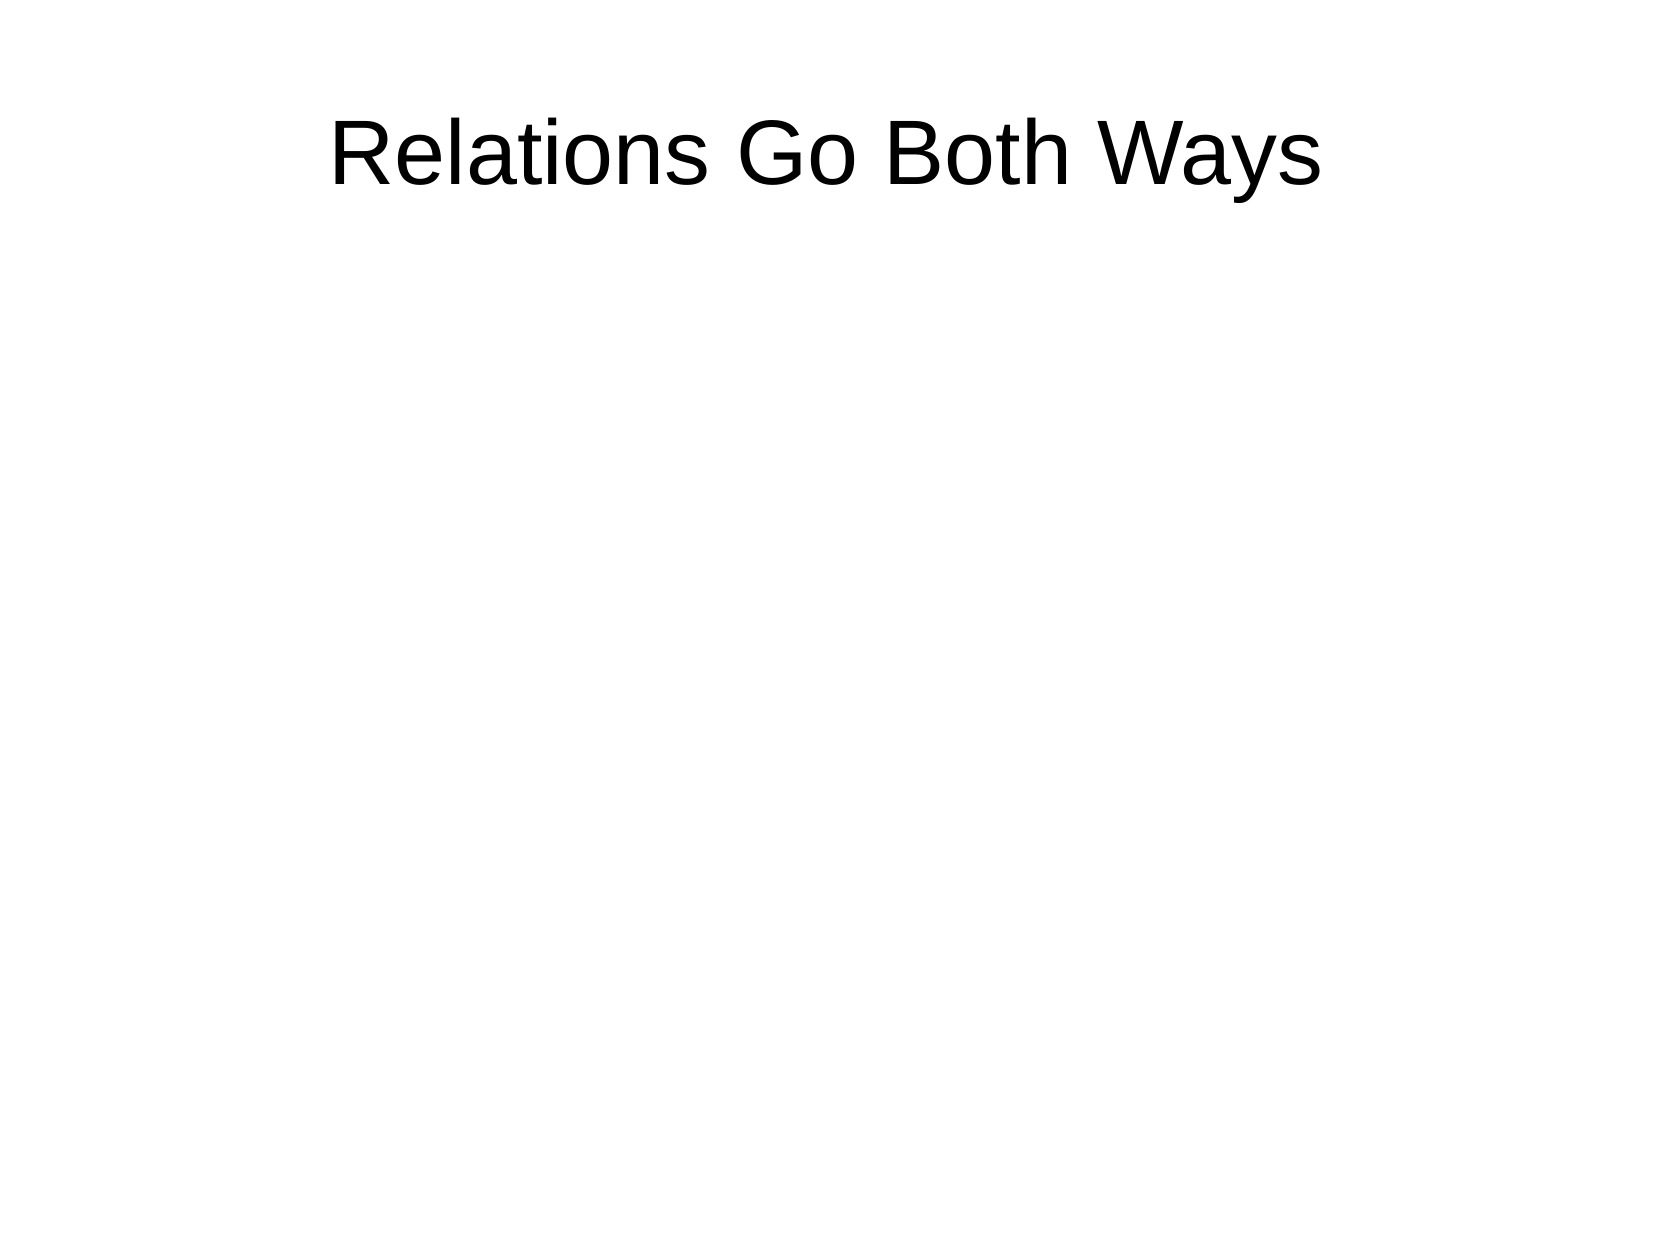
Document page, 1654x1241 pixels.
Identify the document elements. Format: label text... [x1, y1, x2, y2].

title Relations Go Both Ways [82, 49, 1571, 257]
